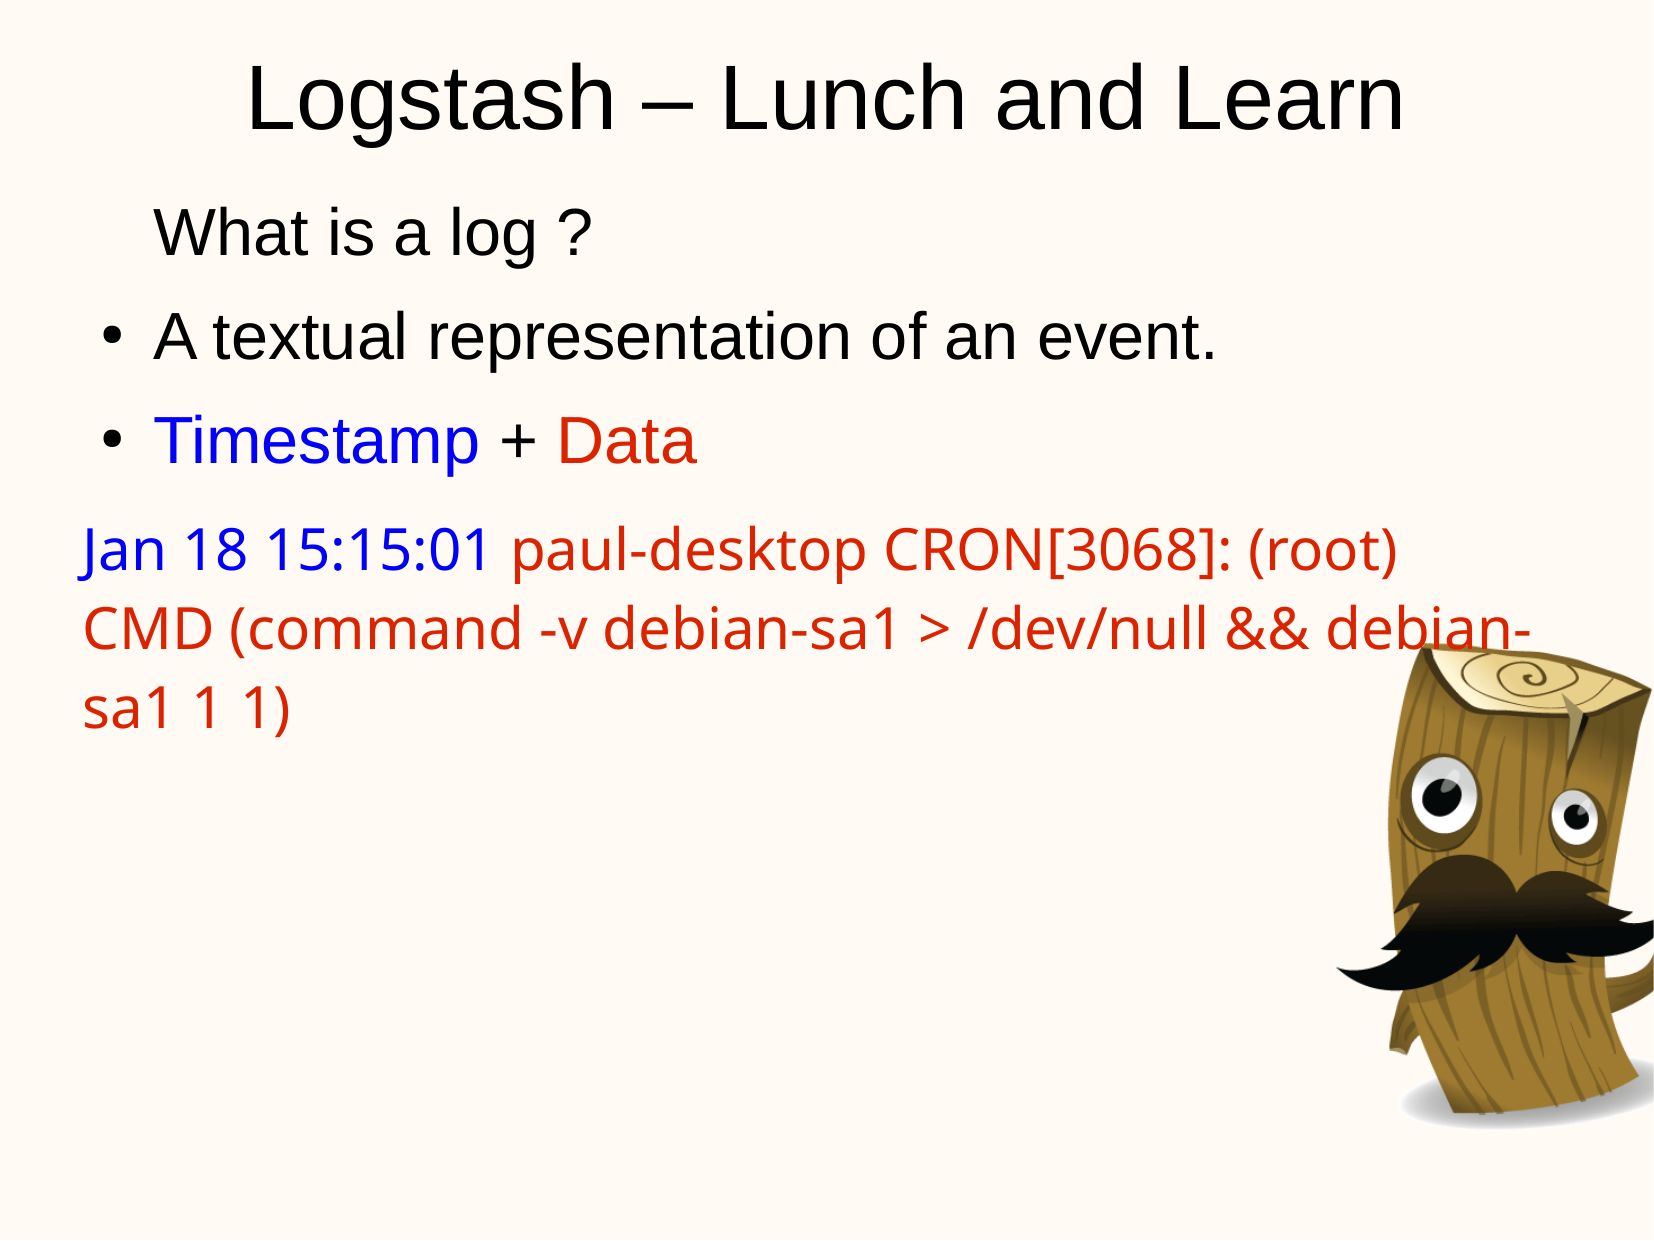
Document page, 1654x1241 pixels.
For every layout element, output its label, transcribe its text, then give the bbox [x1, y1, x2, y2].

list What is a log ? A textual representation of an event. Timestamp + Data Jan 18 15:15:01 paul-desktop CRON[3068]: (root) CMD (command -v debian-sa1 > /dev/null && debian-sa1 1 1) [82, 195, 1538, 1010]
picture [1305, 615, 1654, 1140]
title Logstash – Lunch and Learn [82, 15, 1571, 181]
